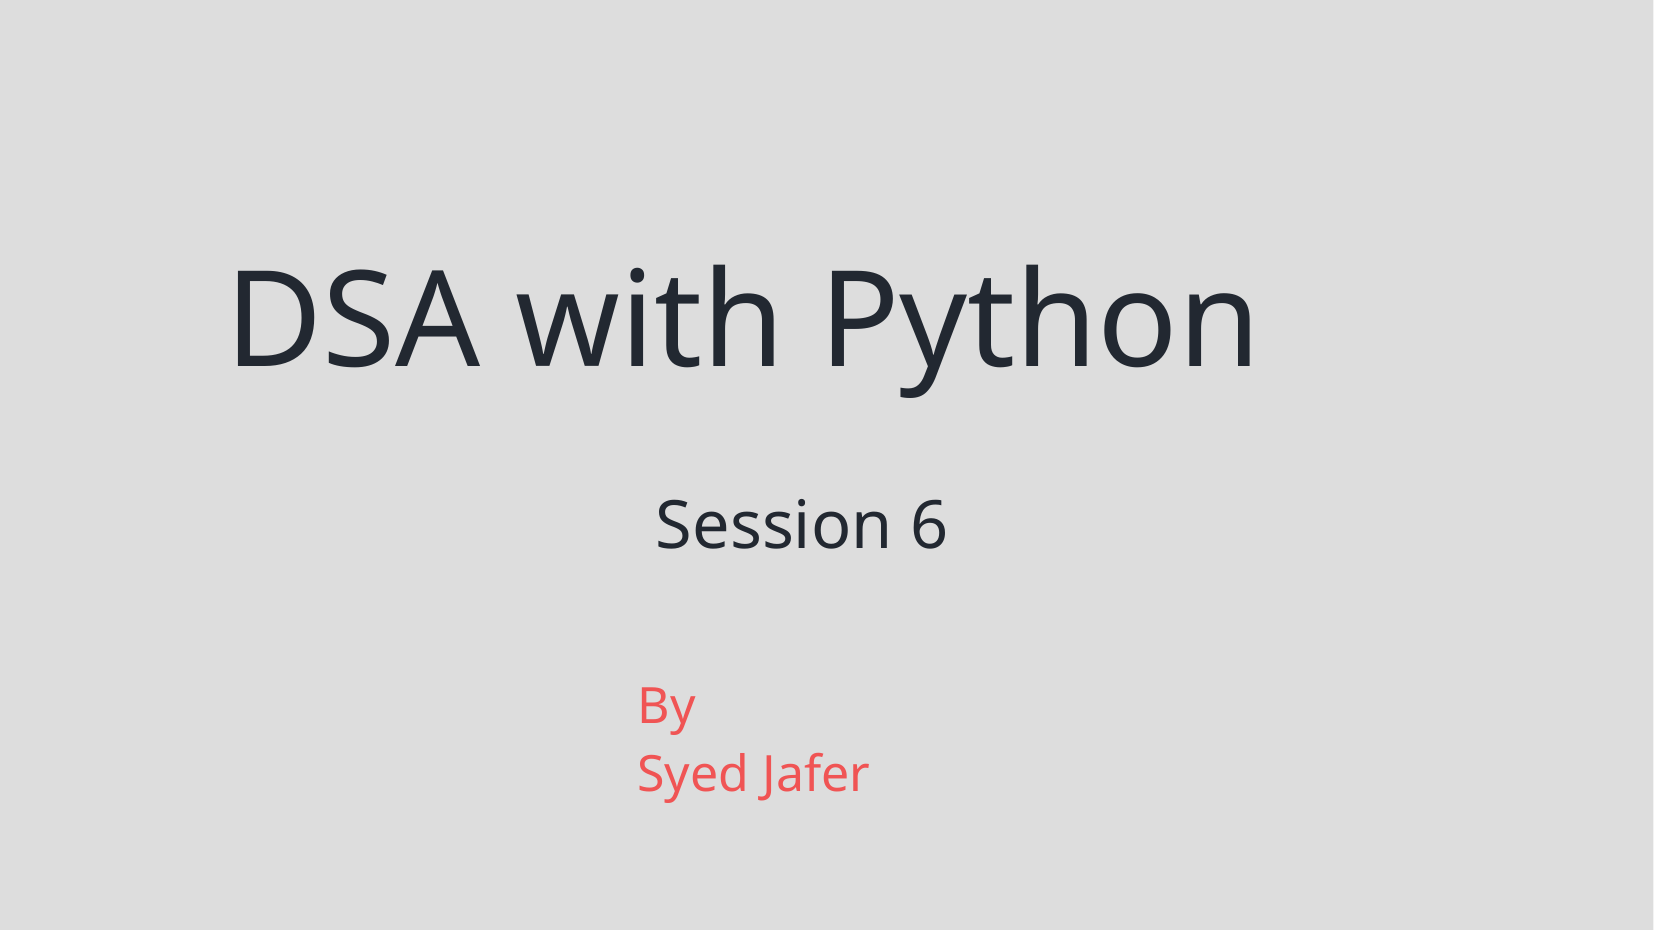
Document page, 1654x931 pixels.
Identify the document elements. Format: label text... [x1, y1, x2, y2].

title By Syed Jafer [637, 637, 1654, 839]
title Session 6 [525, 444, 1080, 601]
title DSA with Python [225, 150, 1463, 480]
